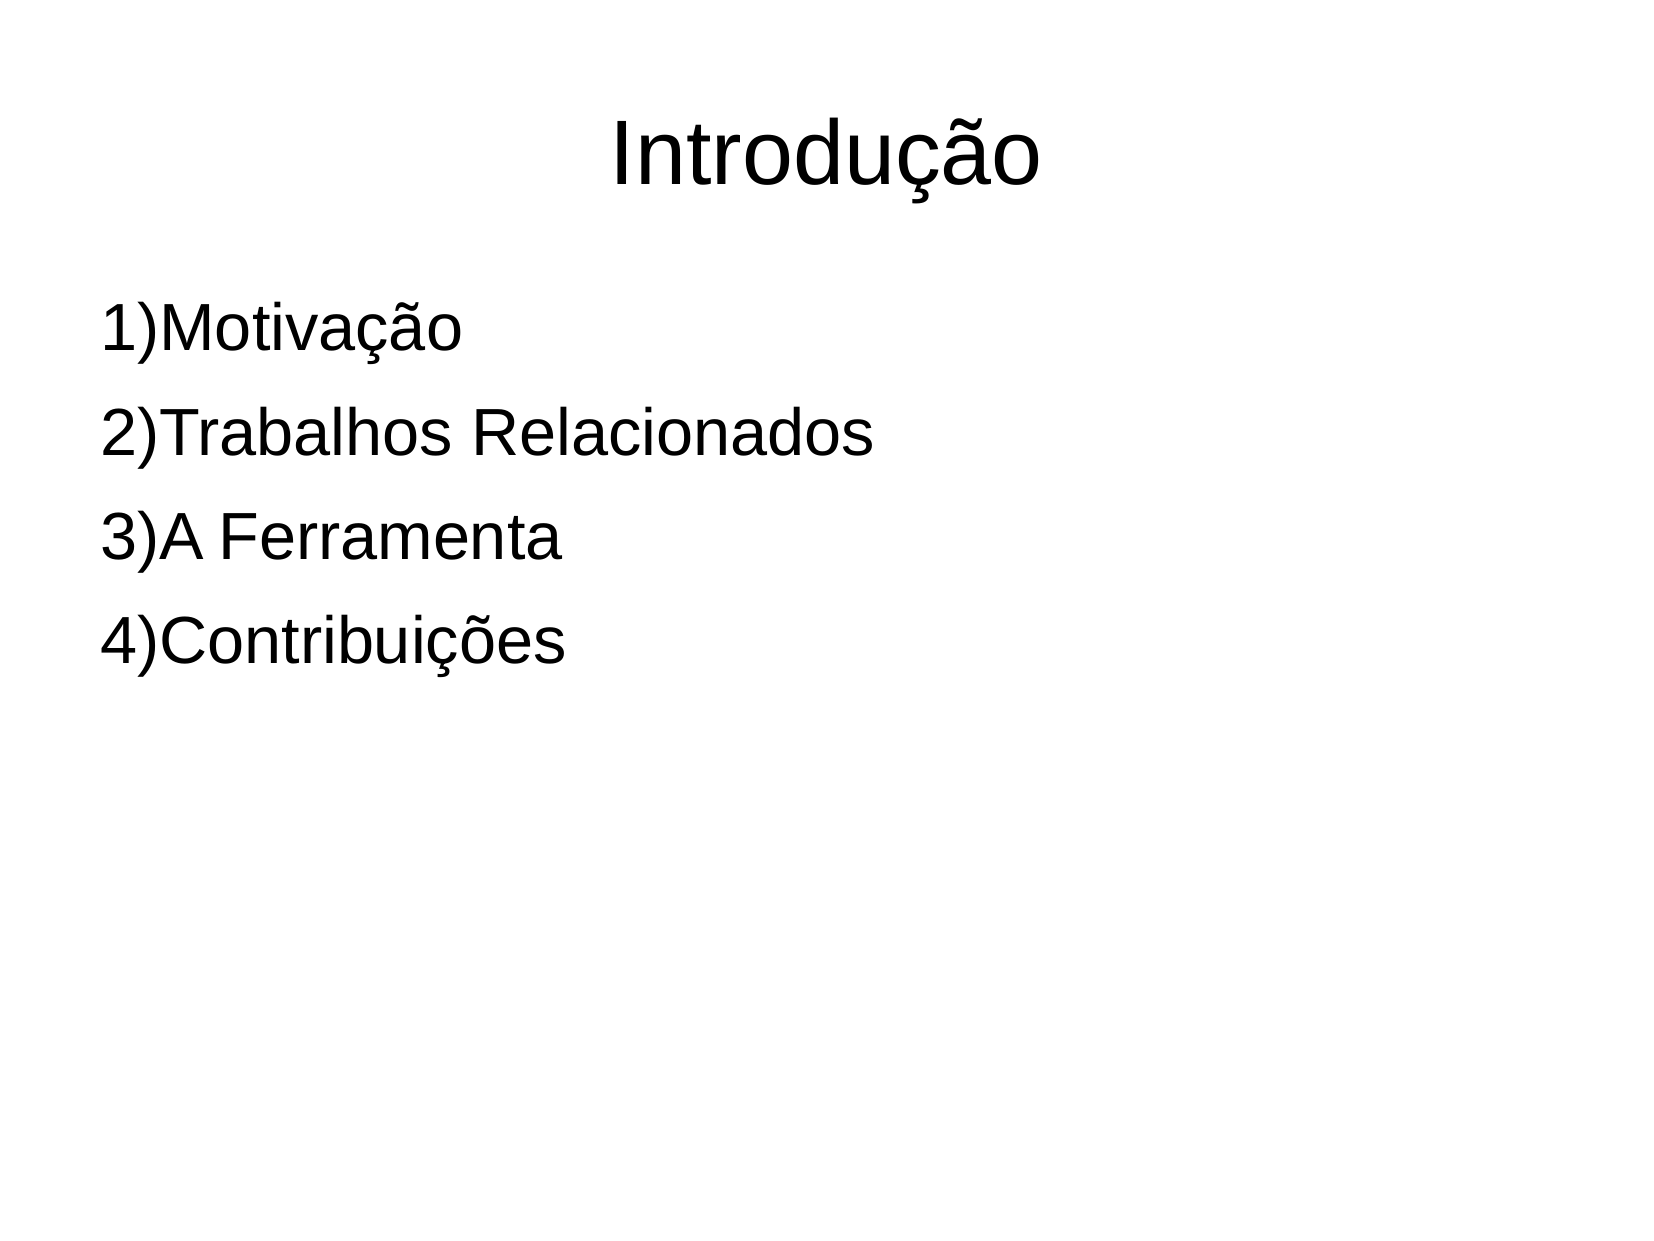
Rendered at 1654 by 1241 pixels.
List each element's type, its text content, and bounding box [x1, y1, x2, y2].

title Introdução [82, 49, 1571, 257]
list Motivação Trabalhos Relacionados A Ferramenta Contribuições [82, 290, 1571, 1109]
